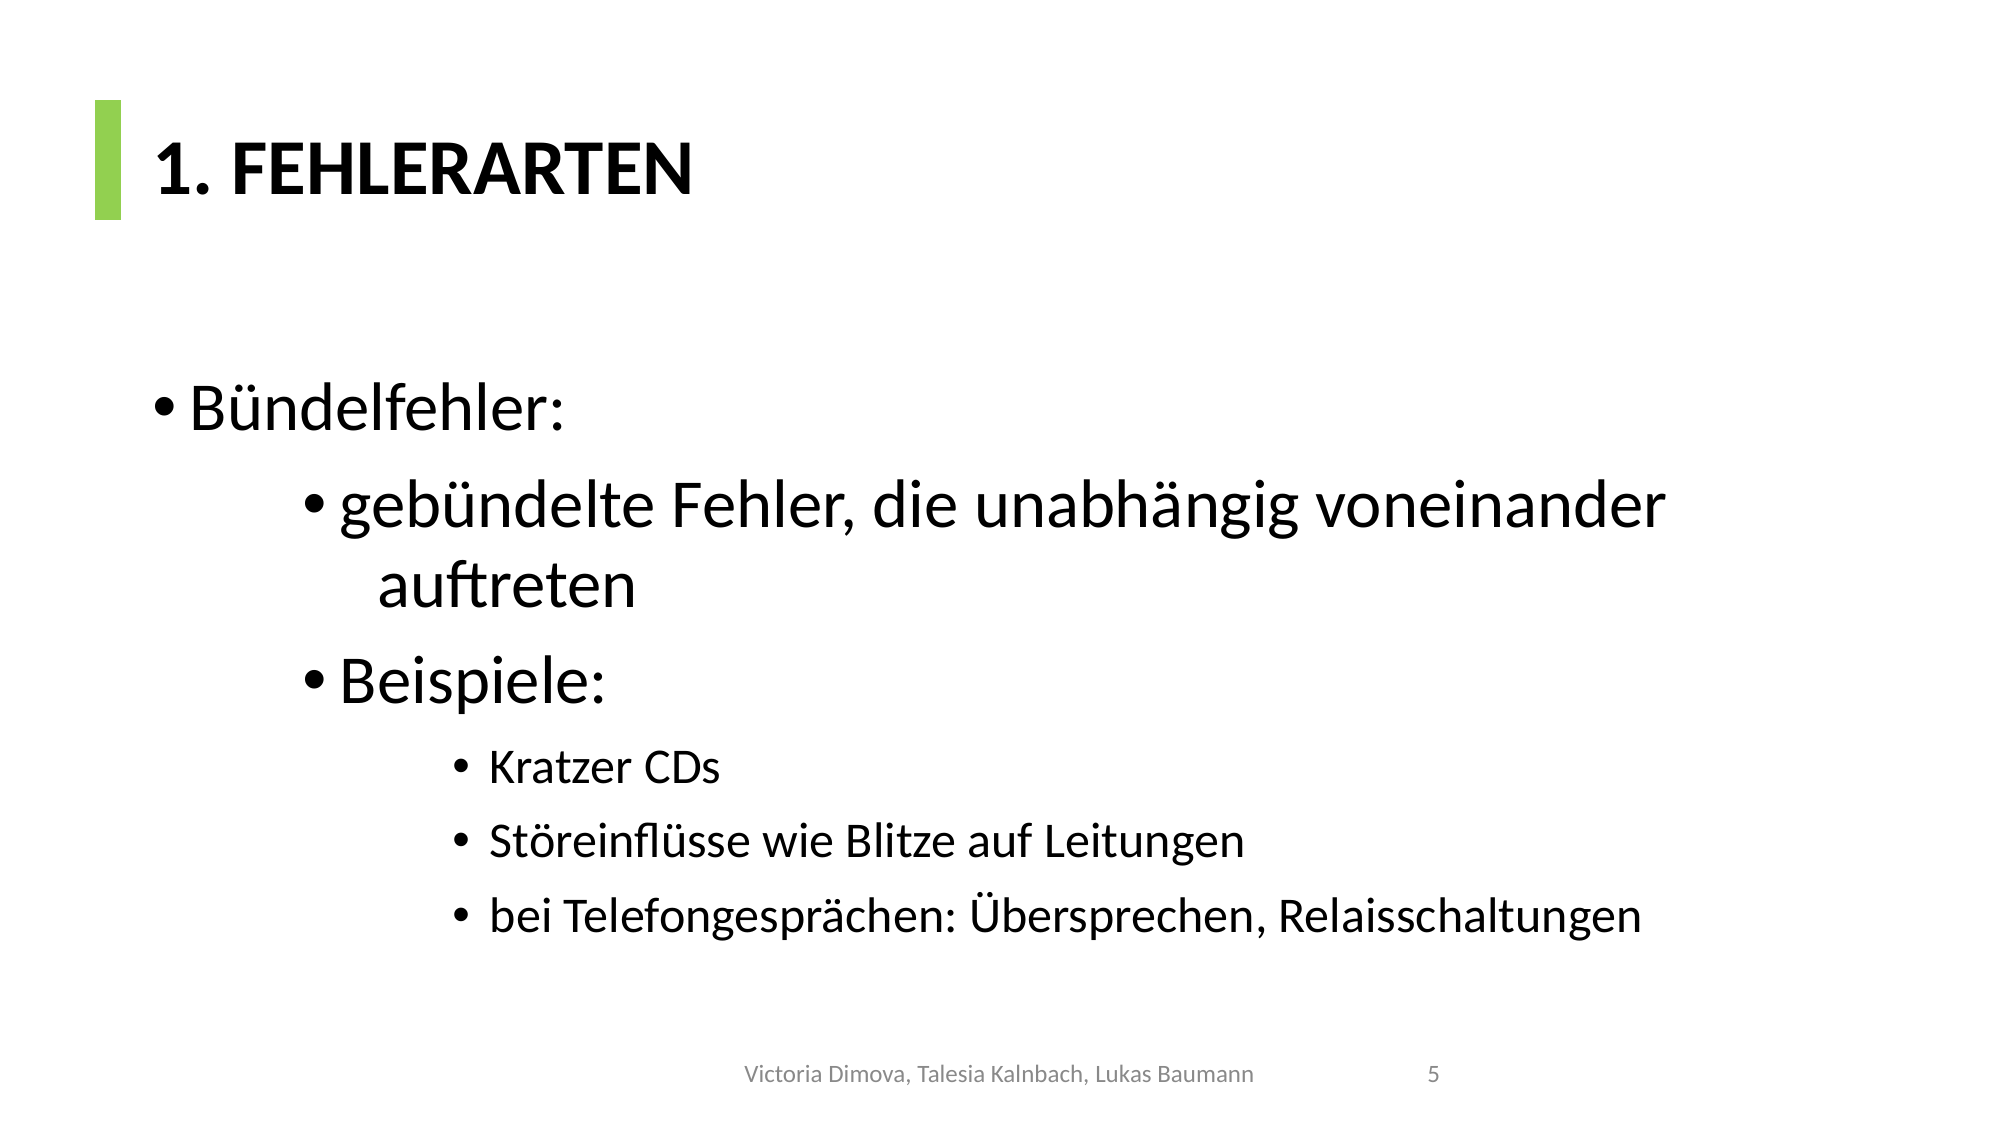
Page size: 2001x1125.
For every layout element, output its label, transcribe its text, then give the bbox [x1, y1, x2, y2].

title 1. FEHLERARTEN [137, 59, 1863, 278]
text_box Victoria Dimova, Talesia Kalnbach, Lukas Baumann [662, 1042, 1338, 1103]
list Bündelfehler: gebündelte Fehler, die unabhängig voneinander auftreten Beispiele: Kratzer CDs Störeinflüsse wie Blitze auf Leitungen bei Telefongesprächen: Übersprechen, Relaisschaltungen [137, 359, 1936, 958]
text_box 5 [1412, 1042, 1863, 1103]
text_box [96, 101, 120, 219]
